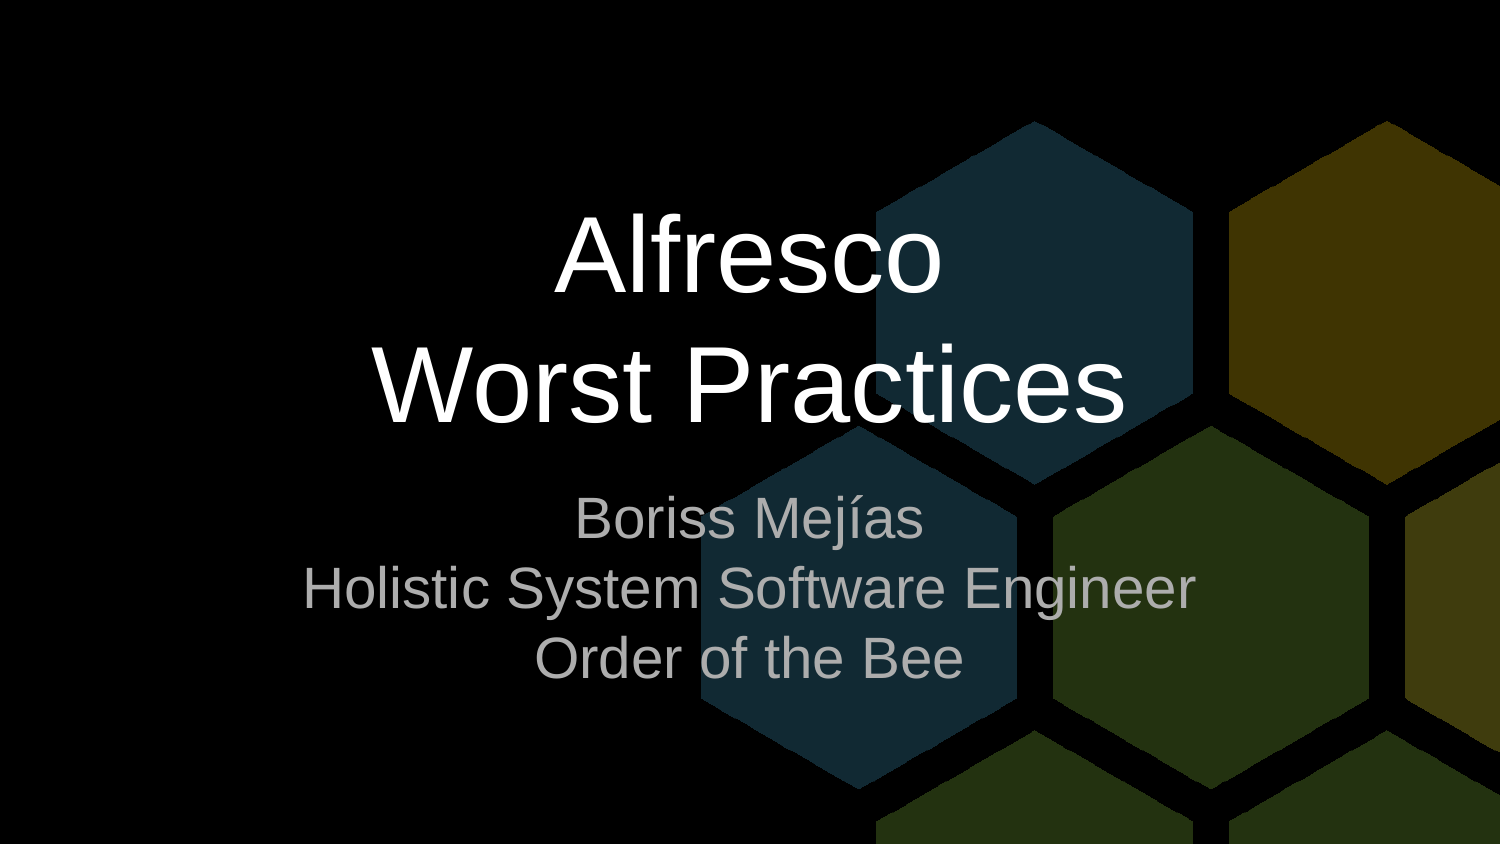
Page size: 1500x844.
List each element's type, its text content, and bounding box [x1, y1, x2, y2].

title Alfresco Worst Practices [51, 122, 1449, 459]
picture [0, 0, 1500, 844]
subtitle Boriss Mejías Holistic System Software Engineer Order of the Bee [51, 464, 1449, 682]
